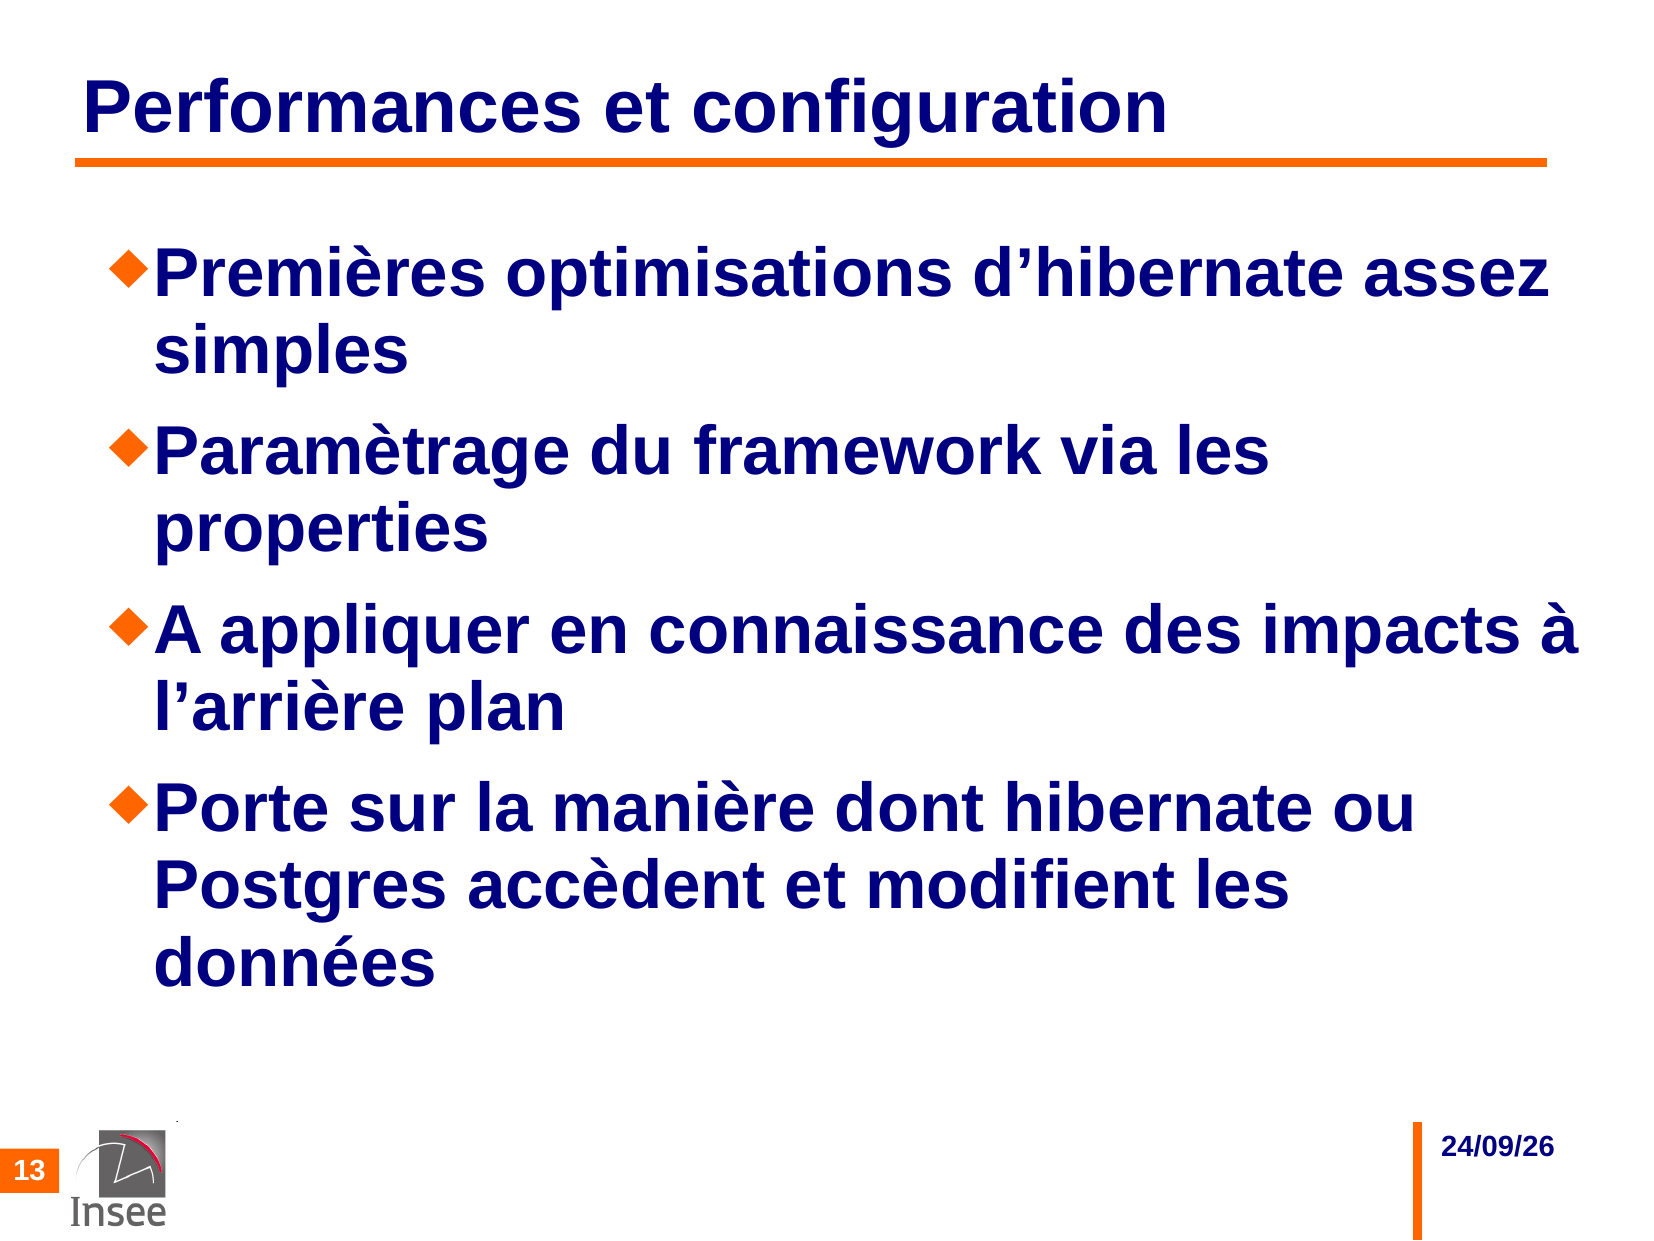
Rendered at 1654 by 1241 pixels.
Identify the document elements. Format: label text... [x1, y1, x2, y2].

list Premières optimisations d’hibernate assez simples Paramètrage du framework via les properties A appliquer en connaissance des impacts à l’arrière plan Porte sur la manière dont hibernate ou Postgres accèdent et modifient les données [94, 147, 1583, 1004]
title Performances et configuration [82, 49, 1619, 163]
picture [62, 1121, 178, 1241]
